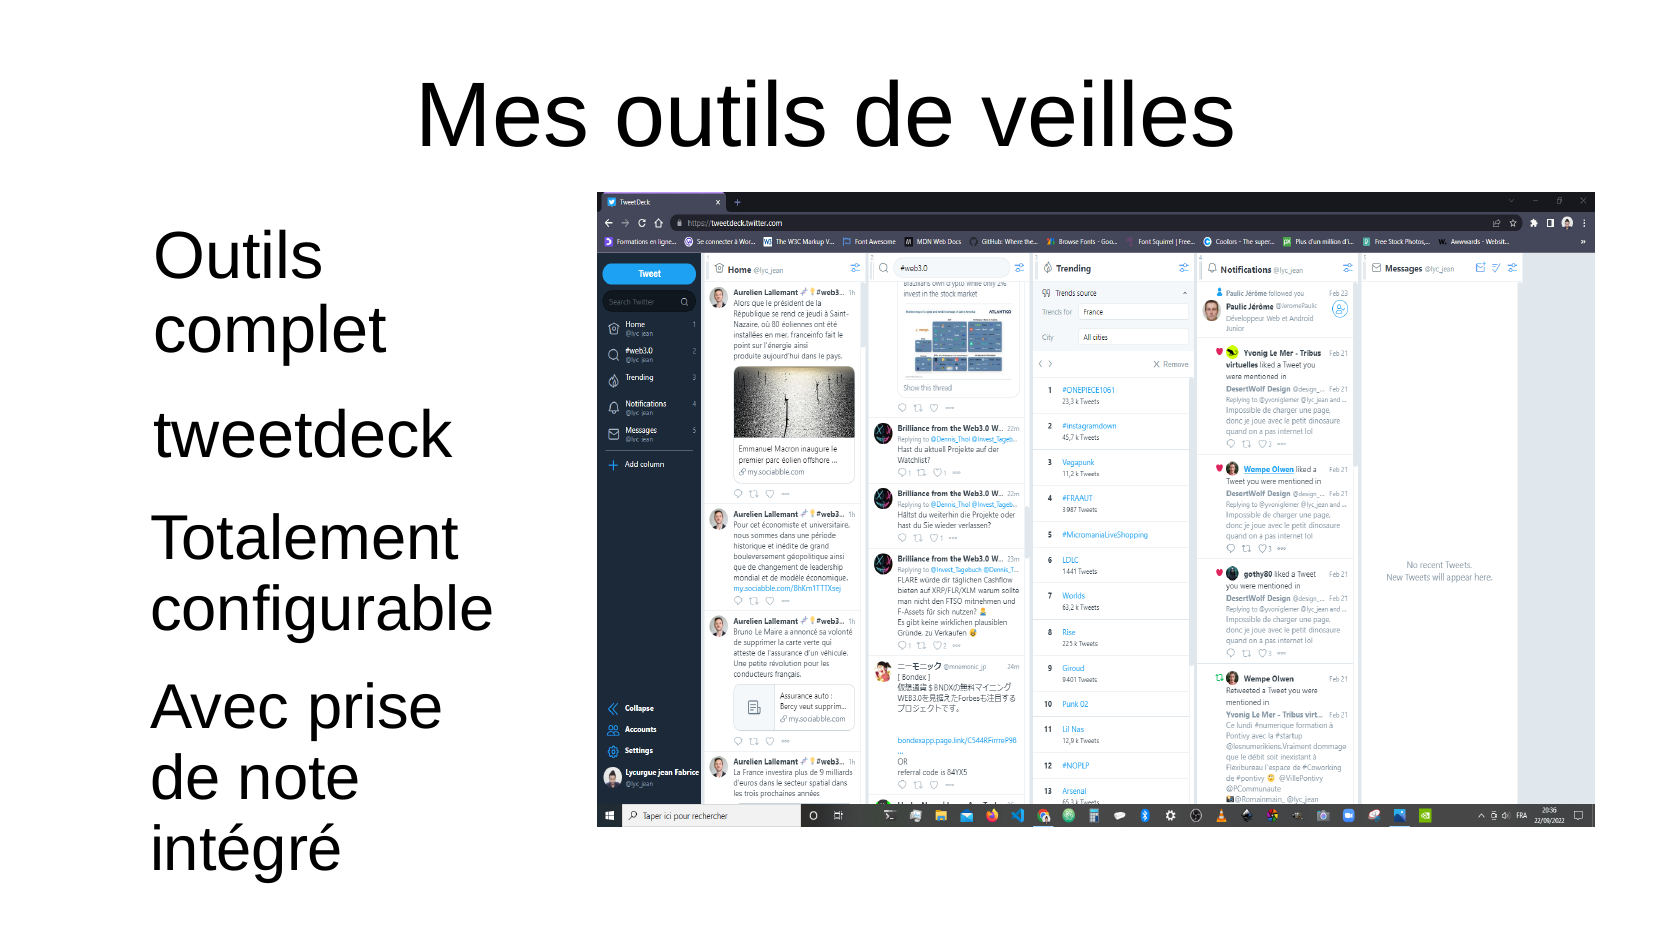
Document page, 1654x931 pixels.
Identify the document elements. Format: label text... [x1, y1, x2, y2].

list Totalement configurable Avec prise de note intégré [82, 501, 532, 886]
title Mes outils de veilles [82, 37, 1571, 193]
list Outils complet tweetdeck [82, 217, 532, 475]
picture [597, 192, 1595, 827]
